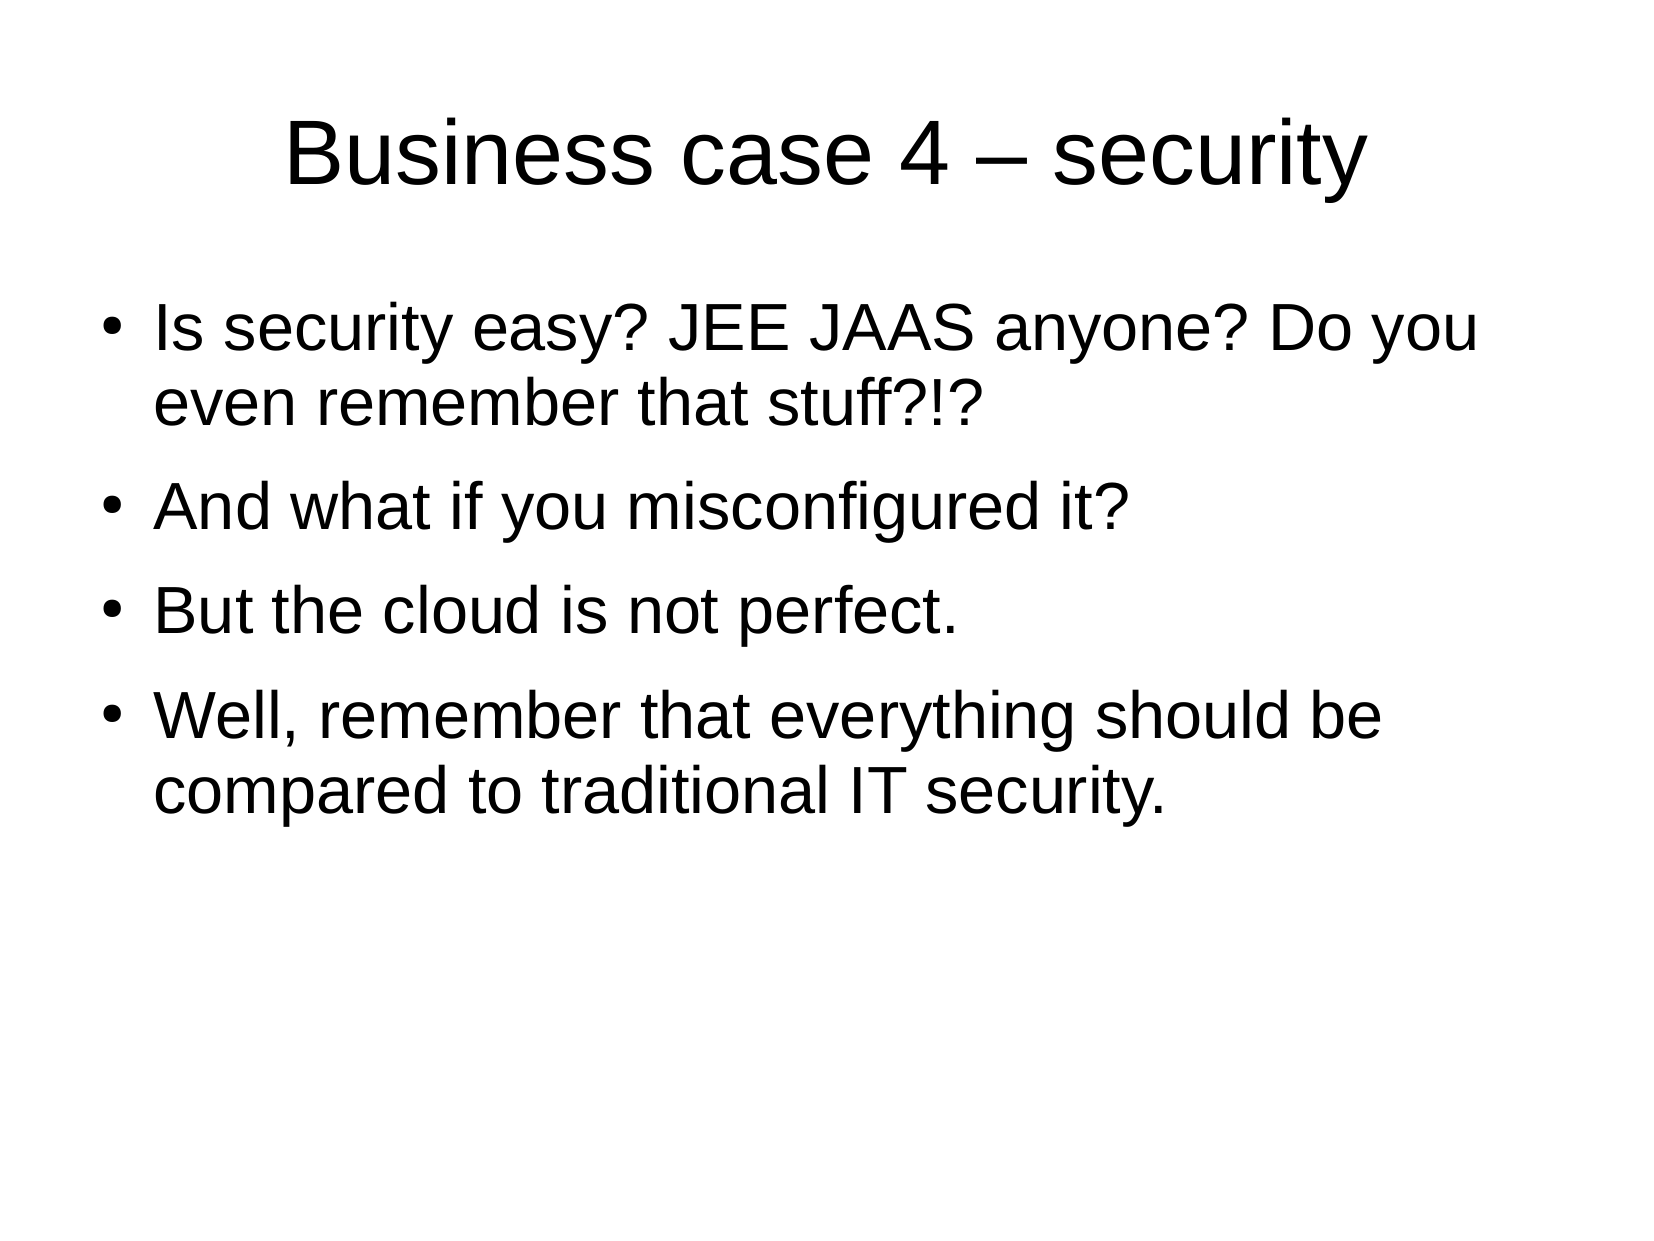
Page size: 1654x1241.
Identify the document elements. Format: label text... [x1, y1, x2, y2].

list Is security easy? JEE JAAS anyone? Do you even remember that stuff?!? And what if you misconfigured it? But the cloud is not perfect. Well, remember that everything should be compared to traditional IT security. [82, 290, 1538, 1010]
title Business case 4 – security [82, 49, 1571, 257]
